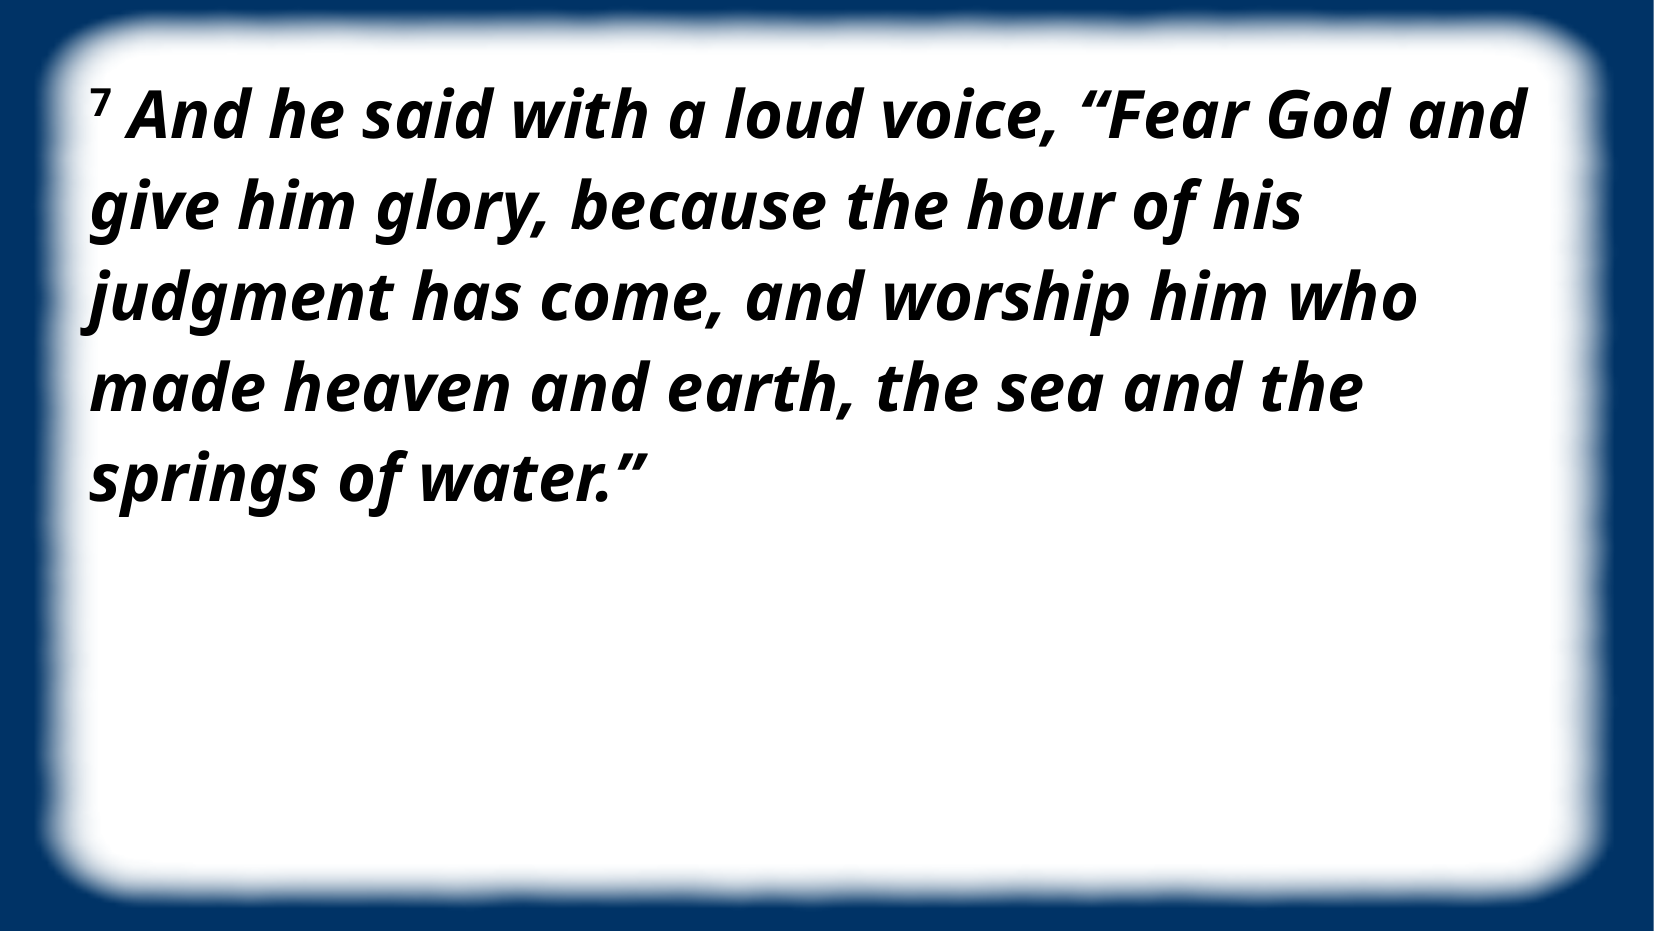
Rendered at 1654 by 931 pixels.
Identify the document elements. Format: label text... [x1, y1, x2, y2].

picture [0, 0, 1654, 931]
text_box 7 And he said with a loud voice, “Fear God and give him glory, because the hour of his judgment has come, and worship him who made heaven and earth, the sea and the springs of water.” [75, 60, 1576, 430]
